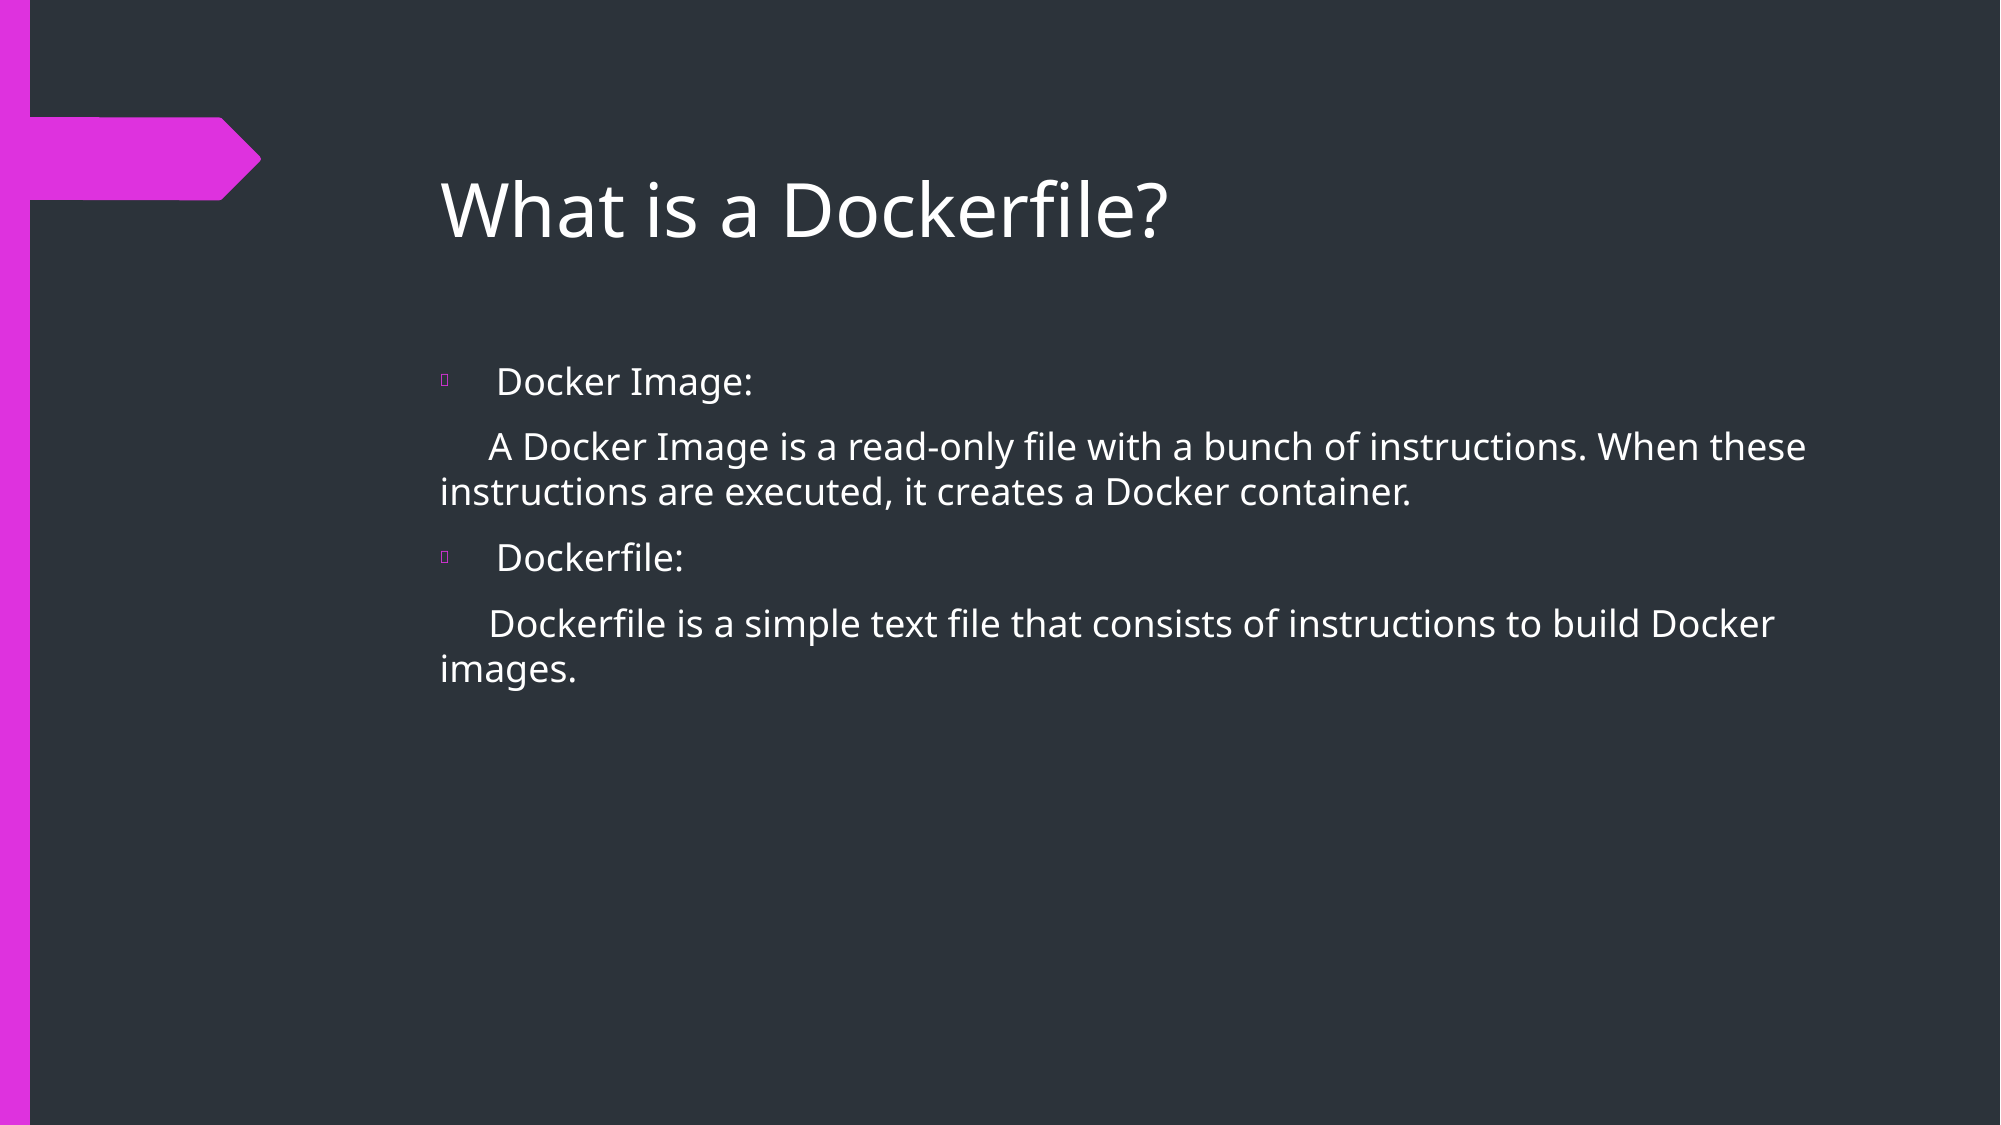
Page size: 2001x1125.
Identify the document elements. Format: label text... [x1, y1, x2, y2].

title What is a Dockerfile? [425, 155, 1888, 313]
list Docker Image: A Docker Image is a read-only file with a bunch of instructions. When these instructions are executed, it creates a Docker container. Dockerfile: Dockerfile is a simple text file that consists of instructions to build Docker images. [424, 350, 1888, 970]
